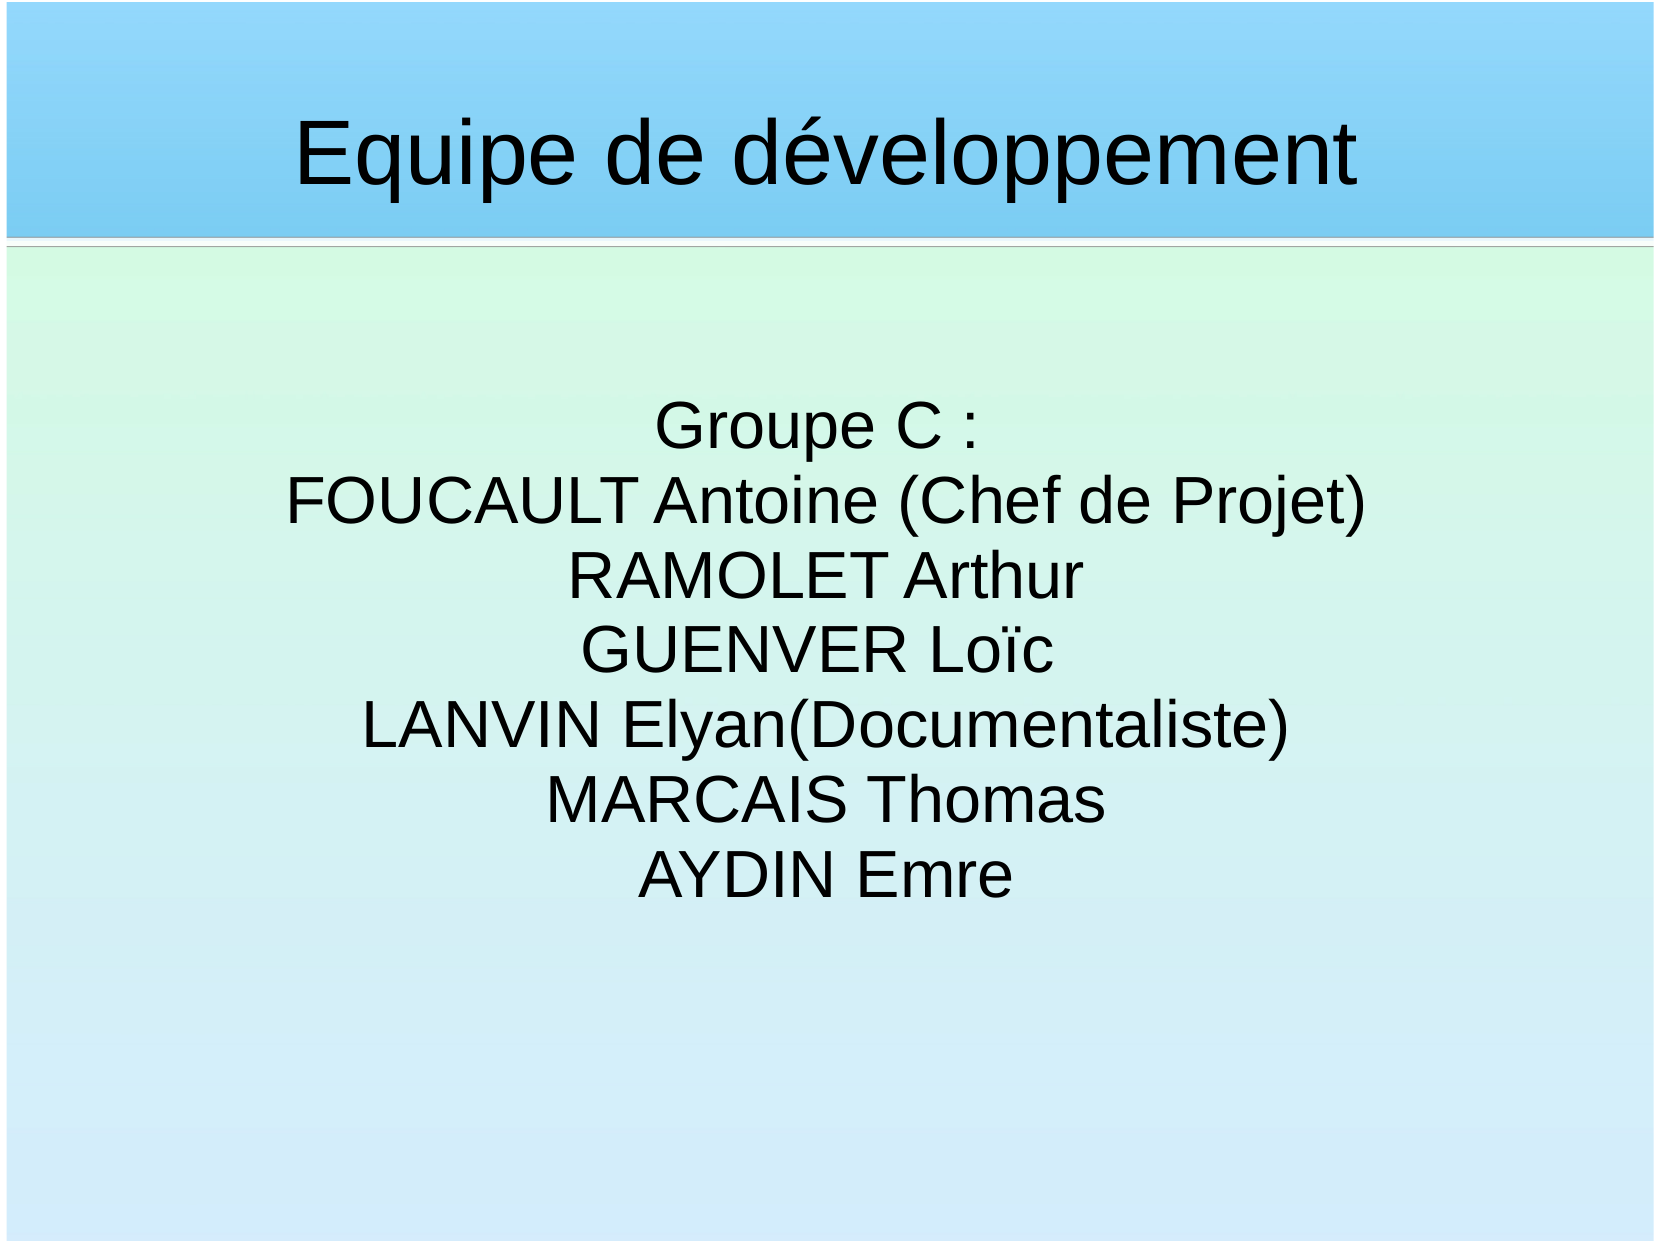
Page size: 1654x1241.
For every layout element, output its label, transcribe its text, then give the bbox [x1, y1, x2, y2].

subtitle Groupe C : FOUCAULT Antoine (Chef de Projet) RAMOLET Arthur GUENVER Loïc LANVIN Elyan(Documentaliste) MARCAIS Thomas AYDIN Emre [82, 290, 1571, 1010]
title Equipe de développement [82, 49, 1571, 257]
picture [6, 2, 1654, 1241]
